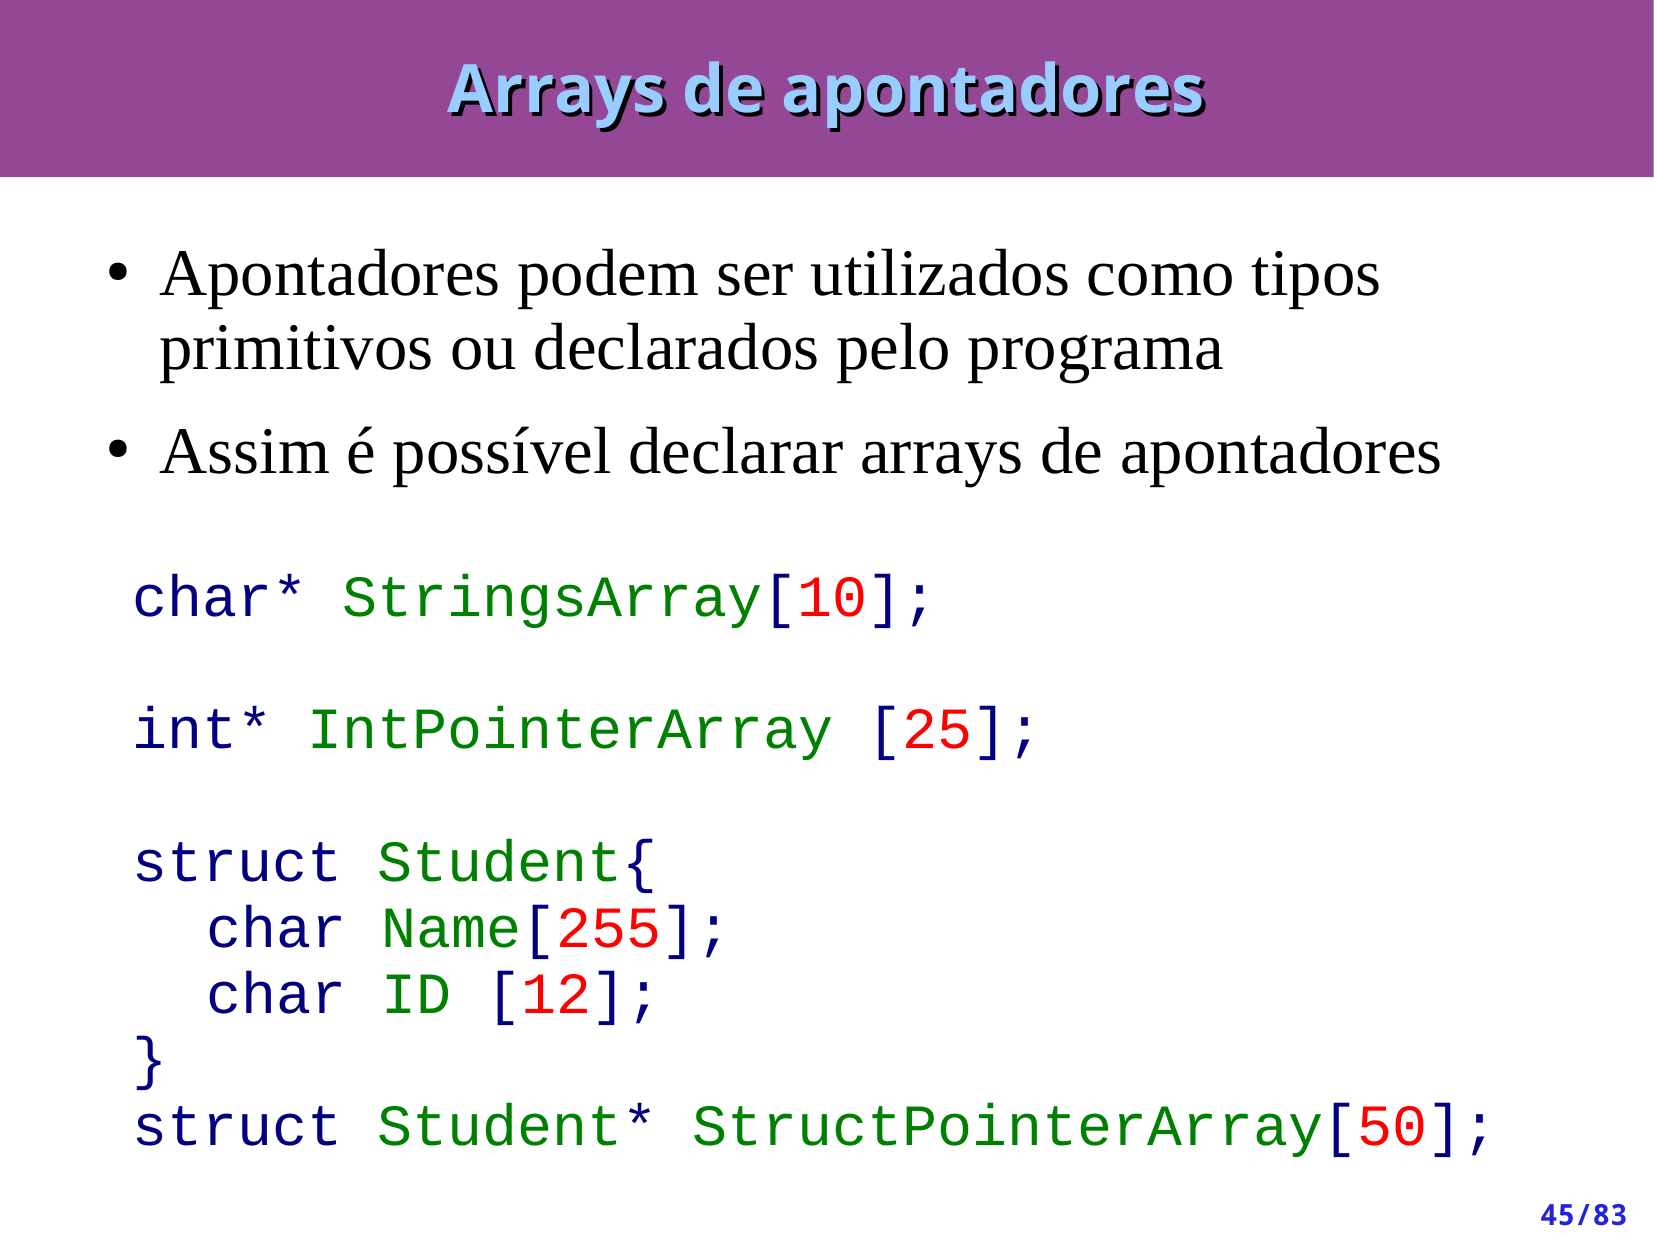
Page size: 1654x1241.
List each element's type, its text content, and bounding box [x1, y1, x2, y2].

text_box char* StringsArray[10]; int* IntPointerArray [25]; struct Student{ char Name[255]; char ID [12]; } struct Student* StructPointerArray[50]; [118, 561, 1625, 1171]
title Arrays de apontadores [82, 0, 1571, 176]
list Apontadores podem ser utilizados como tipos primitivos ou declarados pelo programa Assim é possível declarar arrays de apontadores [88, 236, 1577, 1055]
